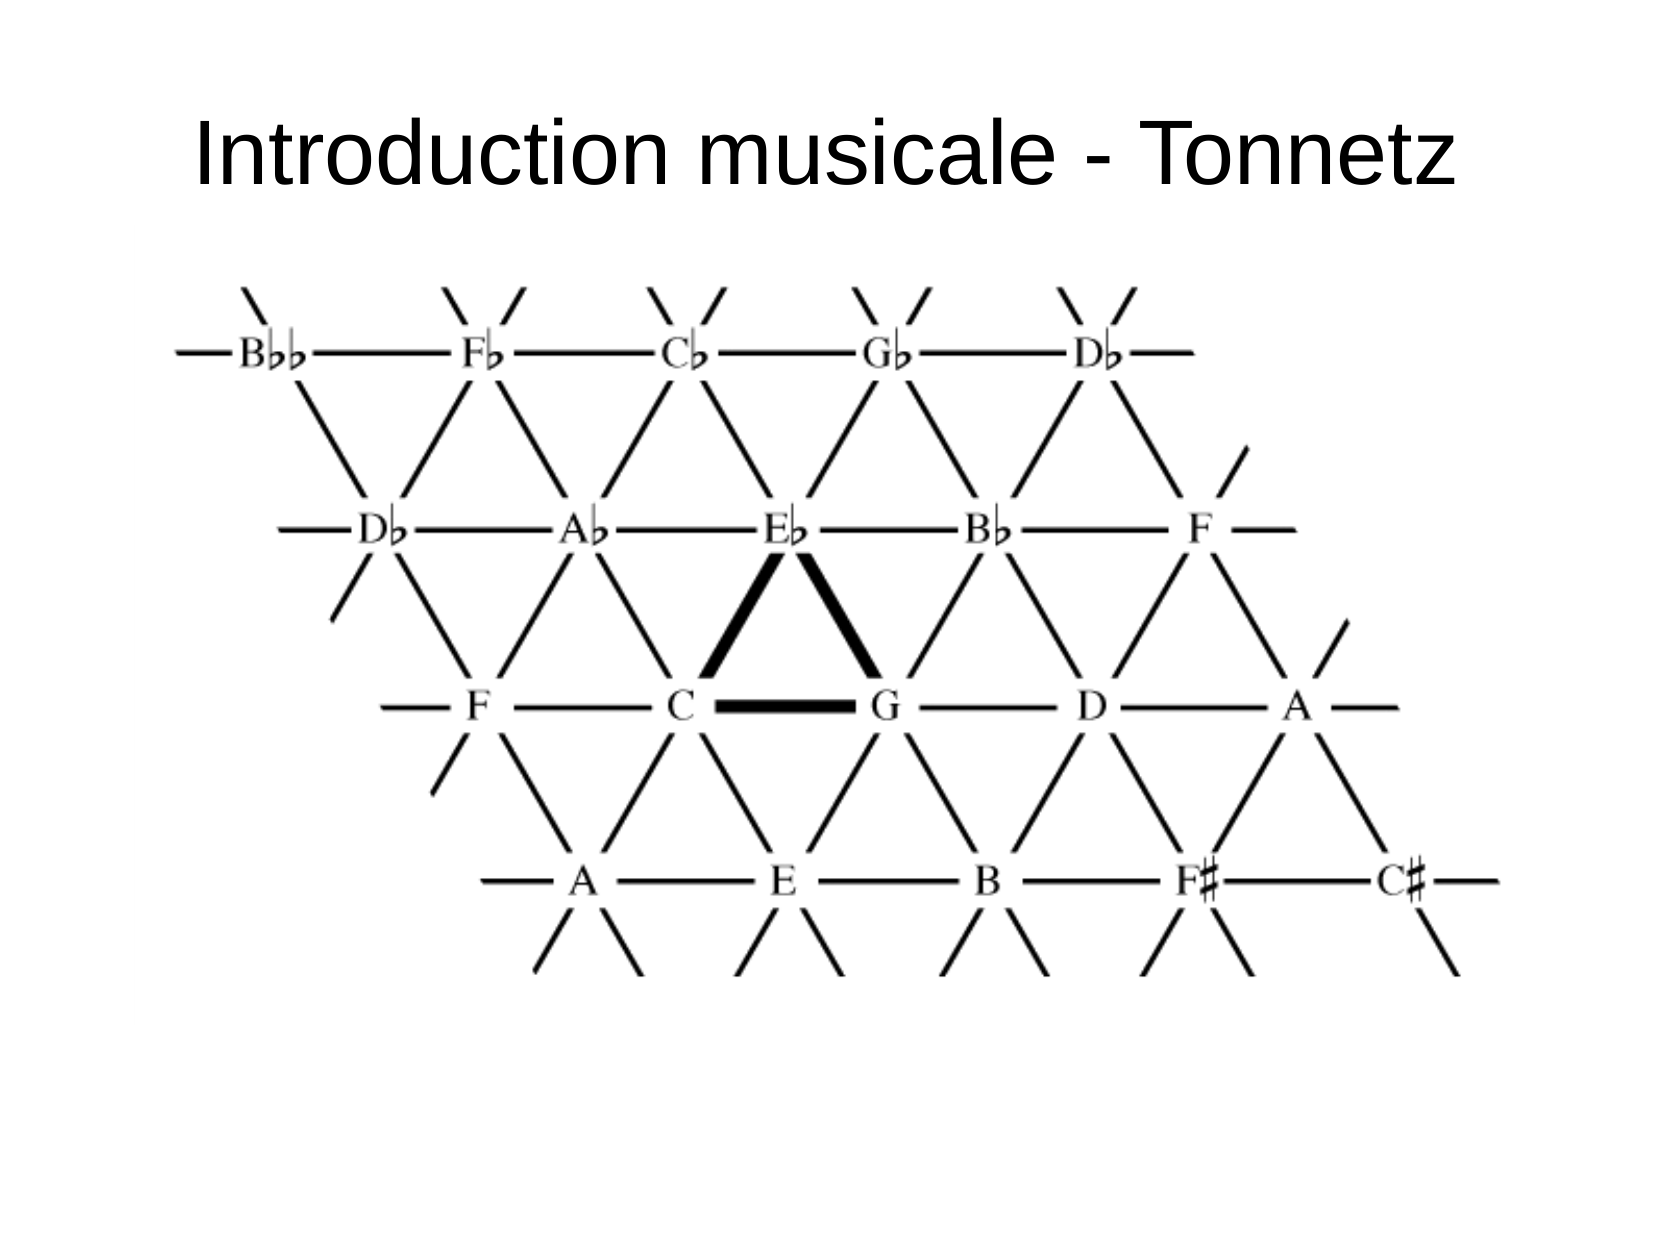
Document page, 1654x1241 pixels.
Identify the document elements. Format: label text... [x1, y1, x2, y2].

picture [133, 225, 1534, 1025]
title Introduction musicale - Tonnetz [82, 49, 1571, 257]
